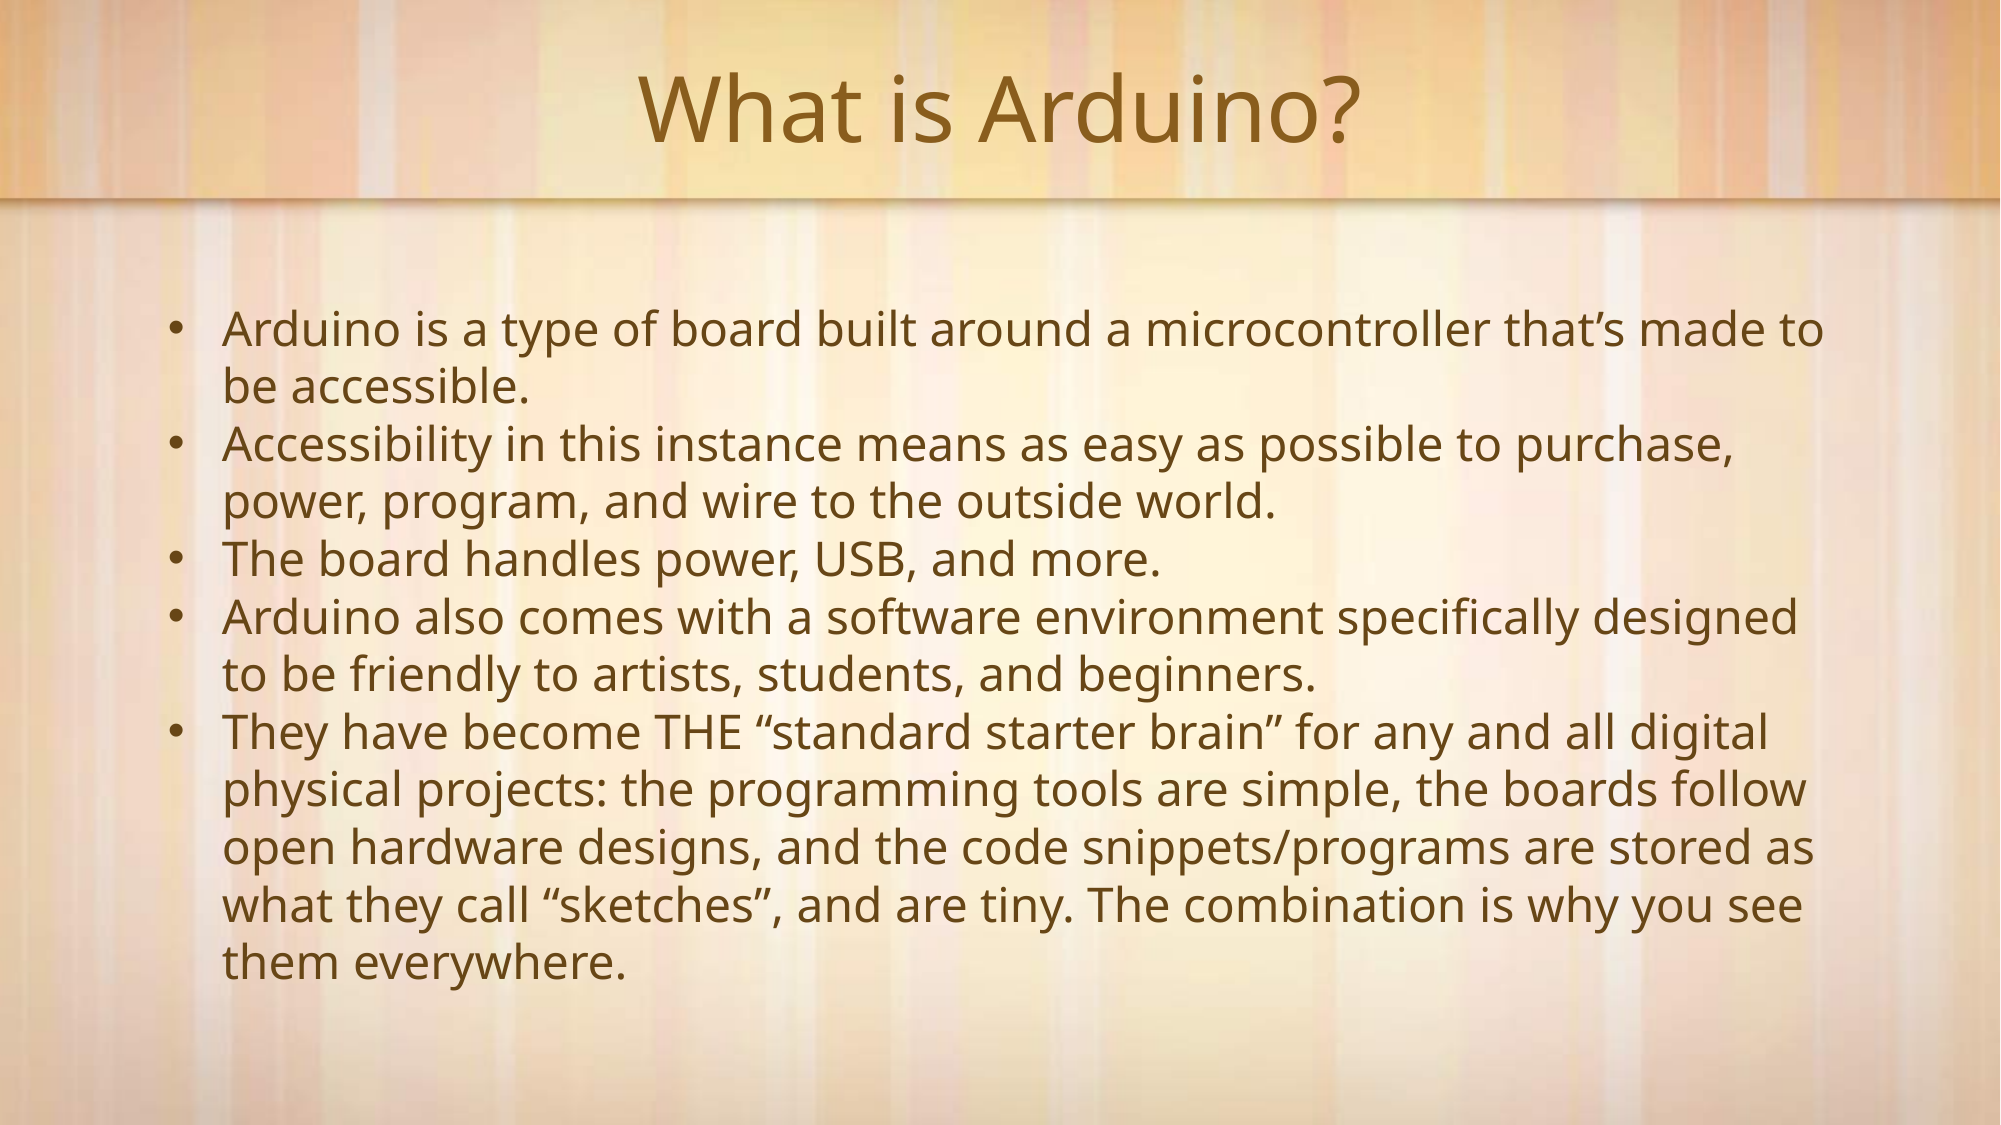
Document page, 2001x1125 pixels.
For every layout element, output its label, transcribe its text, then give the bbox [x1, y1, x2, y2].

list Arduino is a type of board built around a microcontroller that’s made to be accessible. Accessibility in this instance means as easy as possible to purchase, power, program, and wire to the outside world. The board handles power, USB, and more. Arduino also comes with a software environment specifically designed to be friendly to artists, students, and beginners. They have become THE “standard starter brain” for any and all digital physical projects: the programming tools are simple, the boards follow open hardware designs, and the code snippets/programs are stored as what they call “sketches”, and are tiny. The combination is why you see them everywhere. [152, 290, 1848, 1000]
title What is Arduino? [151, 19, 1849, 192]
picture [0, 0, 2001, 1125]
